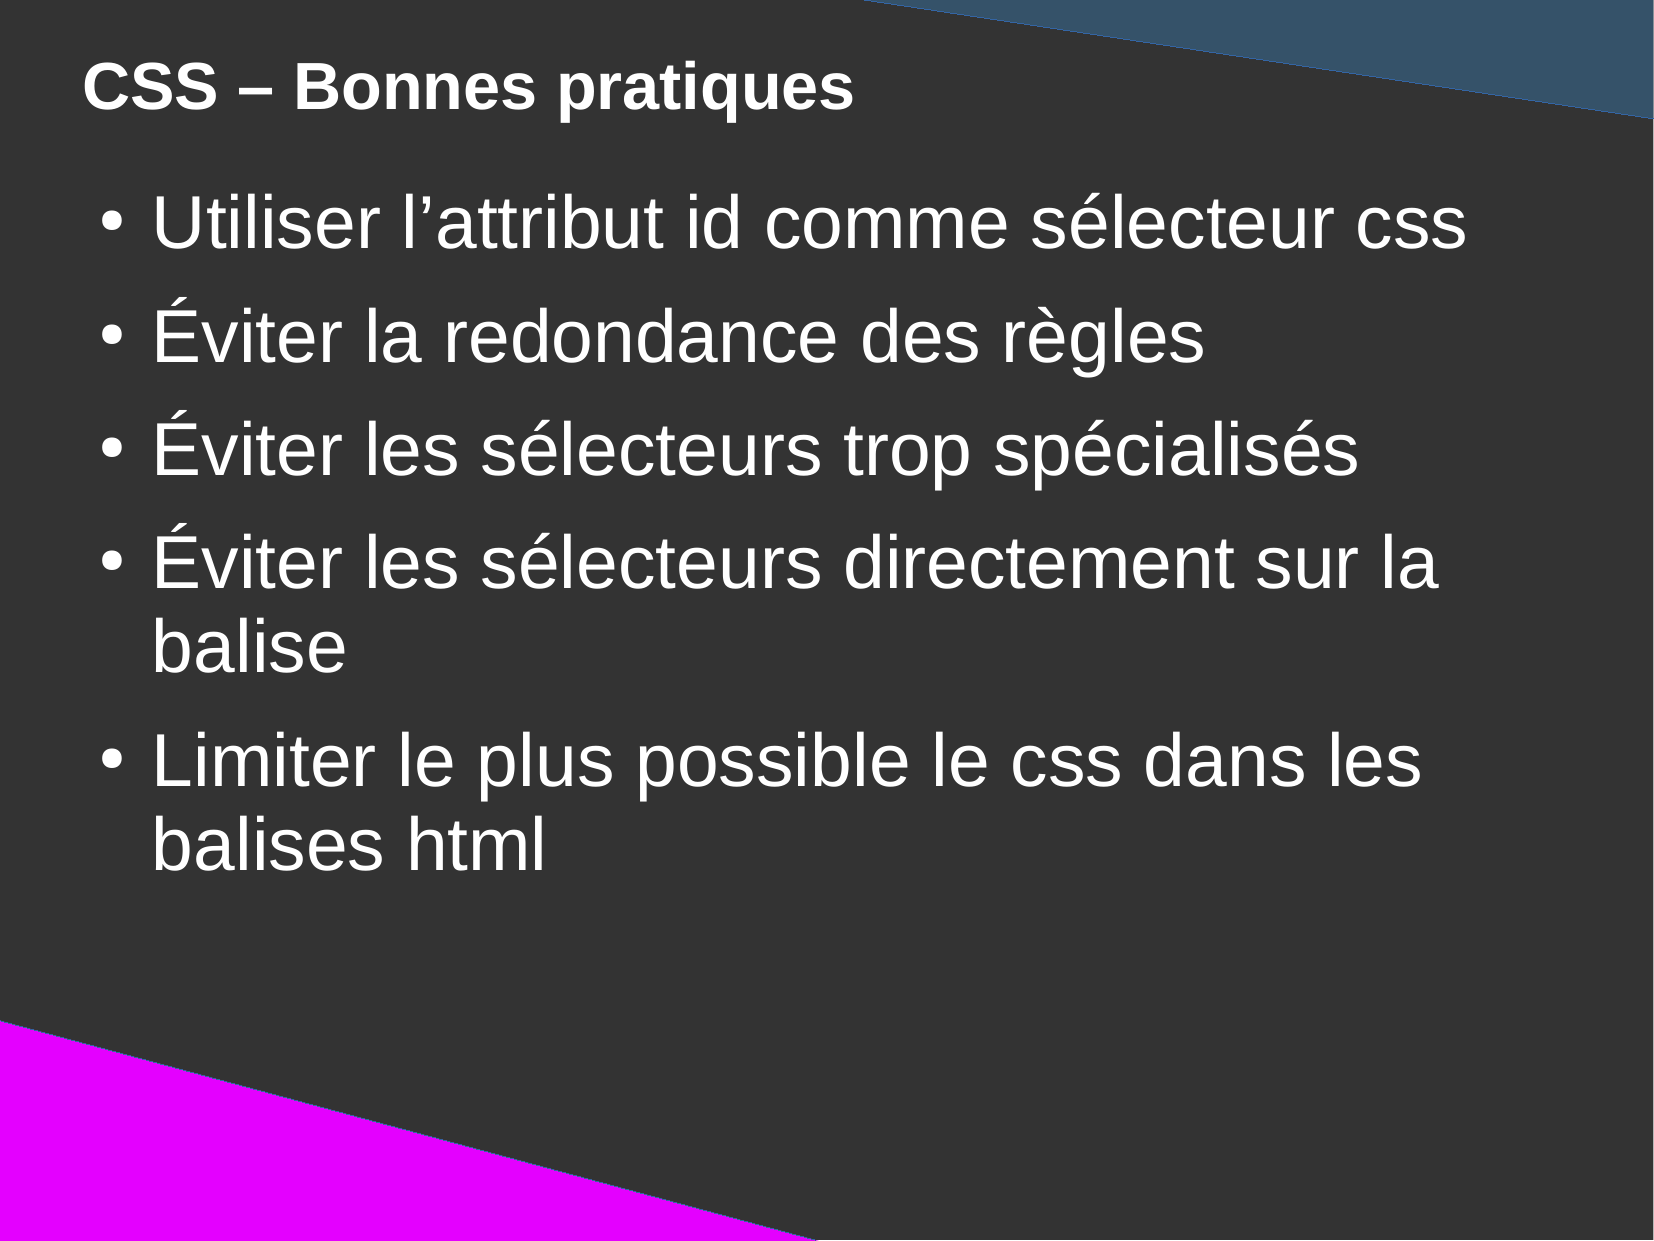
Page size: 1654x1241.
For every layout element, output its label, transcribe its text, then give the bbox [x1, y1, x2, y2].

text_box [864, 0, 1654, 119]
title CSS – Bonnes pratiques [82, 49, 1571, 152]
text_box [0, 1020, 819, 1241]
list Utiliser l’attribut id comme sélecteur css Éviter la redondance des règles Éviter les sélecteurs trop spécialisés Éviter les sélecteurs directement sur la balise Limiter le plus possible le css dans les balises html [80, 180, 1605, 1052]
